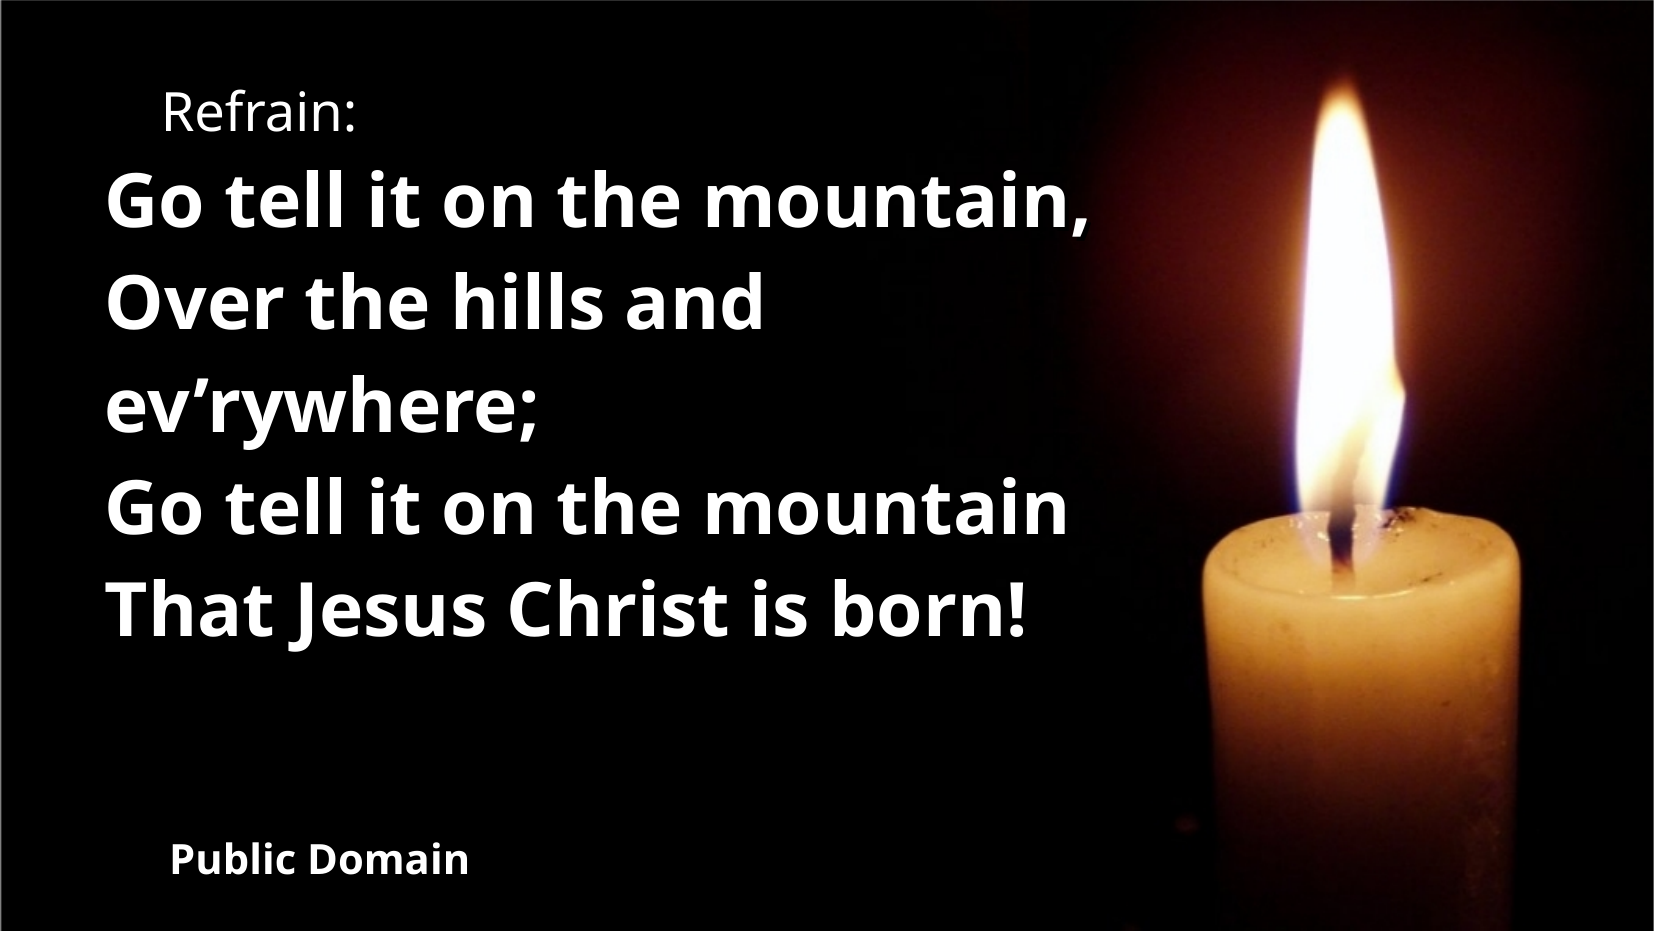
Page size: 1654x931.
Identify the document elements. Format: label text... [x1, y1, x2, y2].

text_box Refrain: Go tell it on the mountain, Over the hills and ev’rywhere; Go tell it on the mountain That Jesus Christ is born! Public Domain [90, 65, 1201, 775]
picture [0, 0, 1654, 931]
